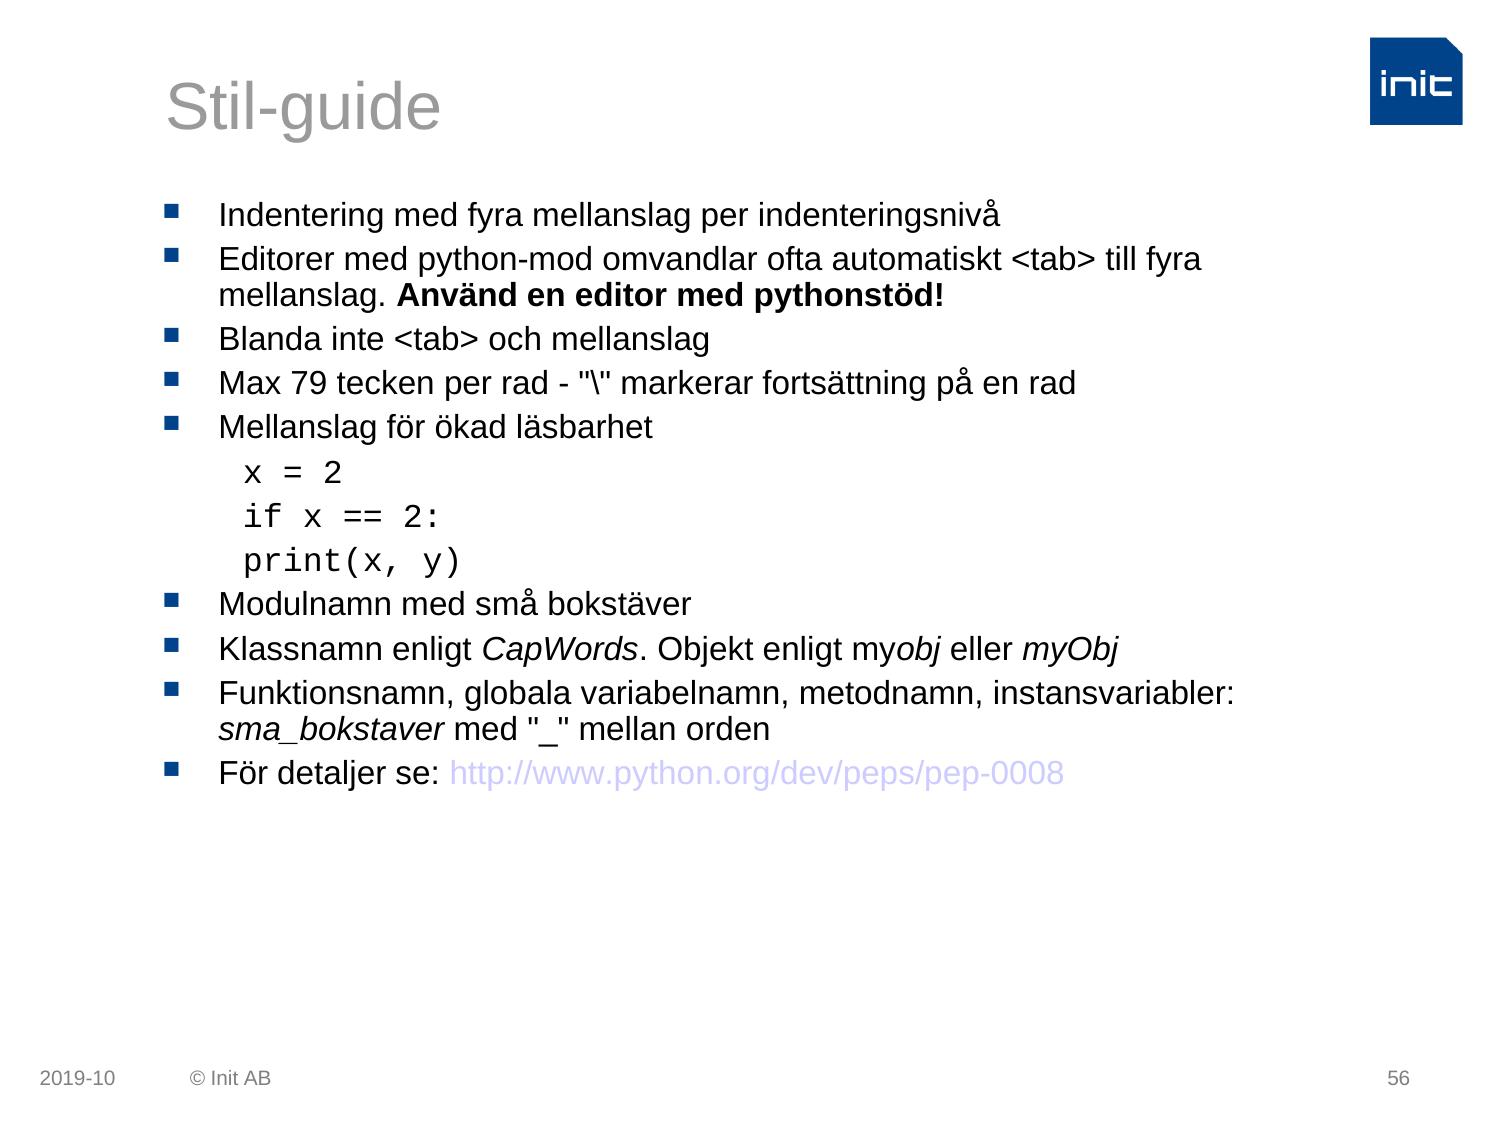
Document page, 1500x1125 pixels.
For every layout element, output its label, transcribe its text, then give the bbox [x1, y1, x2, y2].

text_box 2019-10 [24, 1037, 151, 1098]
text_box <nummer> [1350, 1037, 1426, 1098]
text_box © Init AB [174, 1037, 1326, 1098]
text_box Indentering med fyra mellanslag per indenteringsnivå Editorer med python-mod omvandlar ofta automatiskt <tab> till fyra mellanslag. Använd en editor med pythonstöd! Blanda inte <tab> och mellanslag Max 79 tecken per rad - "\" markerar fortsättning på en rad Mellanslag för ökad läsbarhet x = 2 if x == 2: print(x, y) Modulnamn med små bokstäver Klassnamn enligt CapWords. Objekt enligt myobj eller myObj Funktionsnamn, globala variabelnamn, metodnamn, instansvariabler: sma_bokstaver med "_" mellan orden För detaljer se: http://www.python.org/dev/peps/pep-0008 [150, 189, 1351, 963]
picture [1370, 37, 1463, 125]
text_box Stil-guide [150, 0, 1351, 151]
